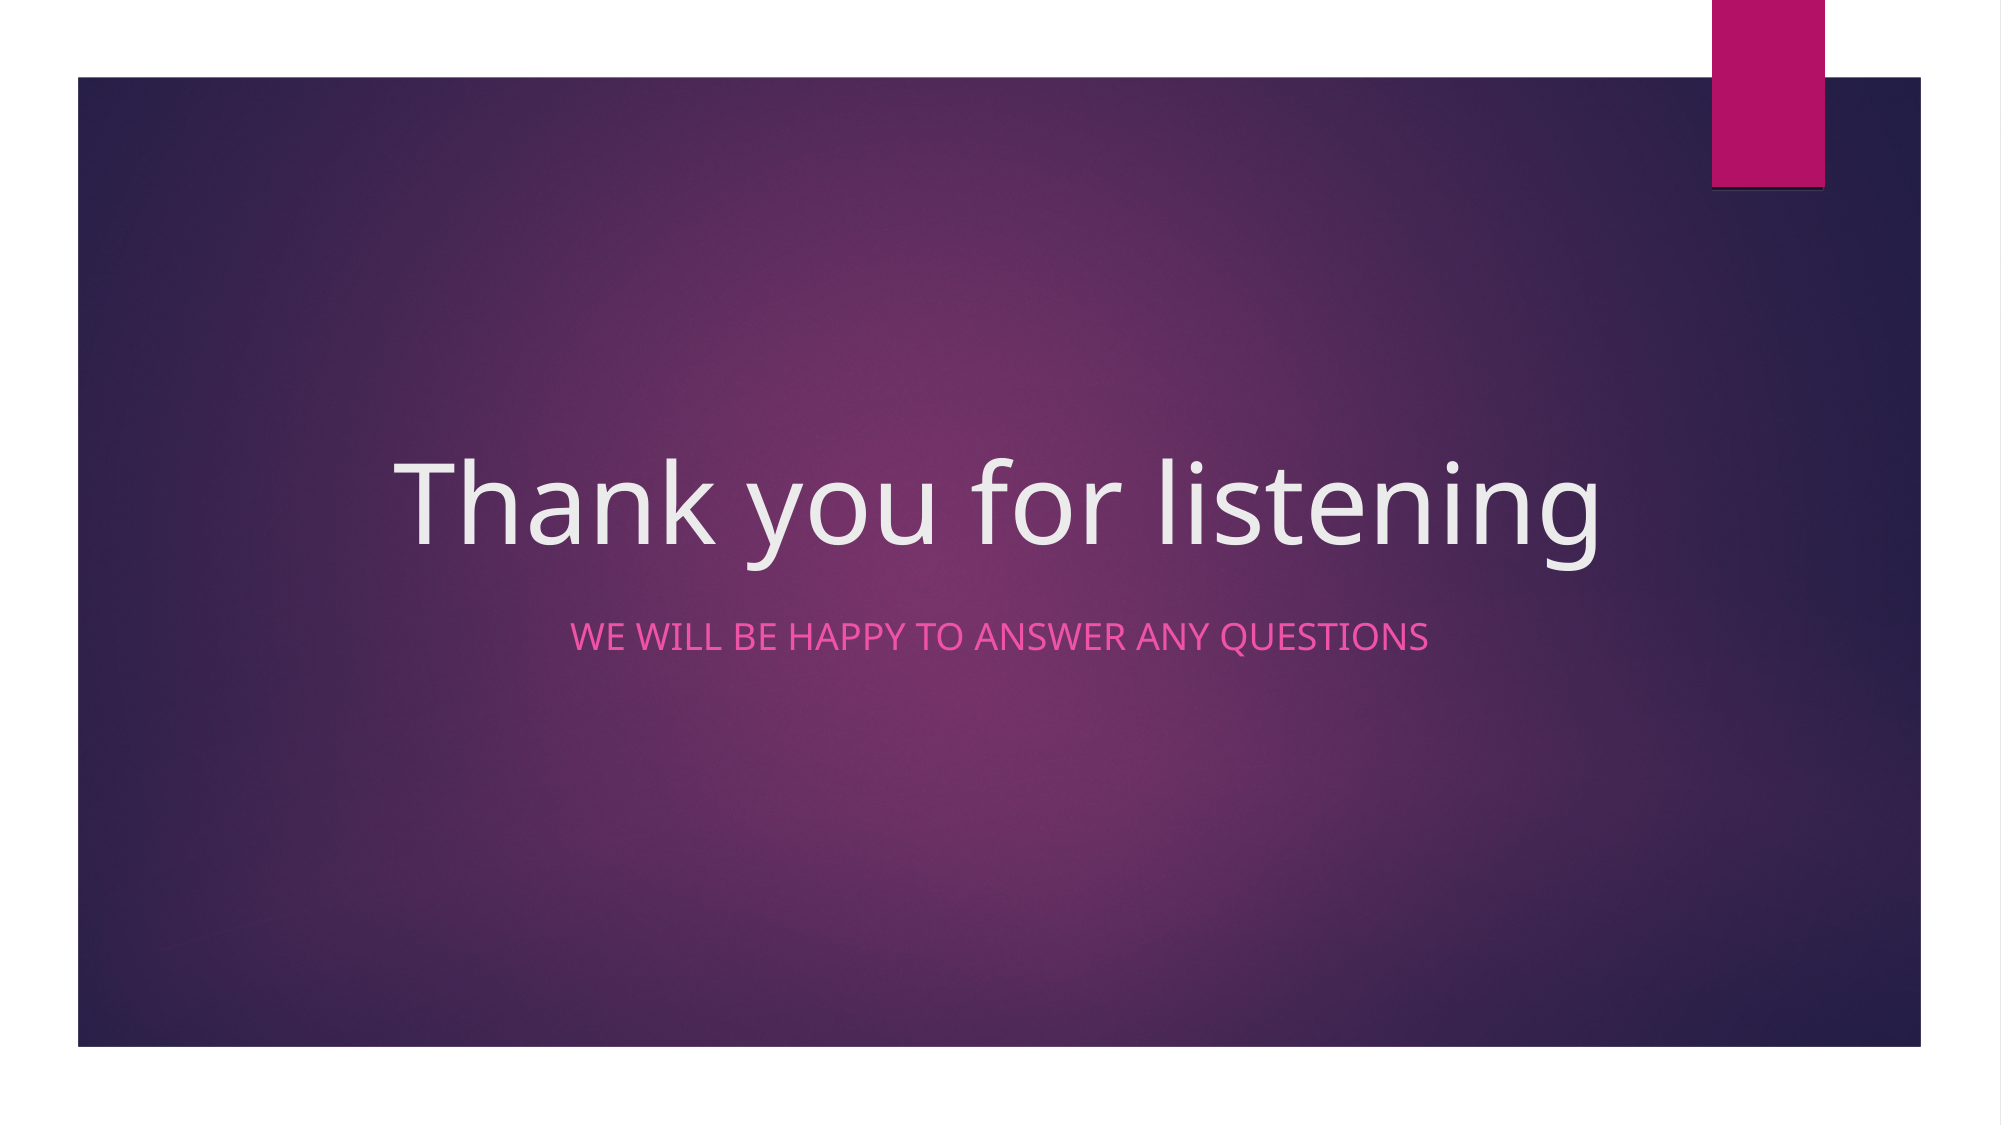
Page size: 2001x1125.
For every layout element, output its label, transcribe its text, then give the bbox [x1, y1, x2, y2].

subtitle We will be happy to answer any Questions [276, 605, 1724, 747]
title Thank you for listening [276, 135, 1724, 575]
